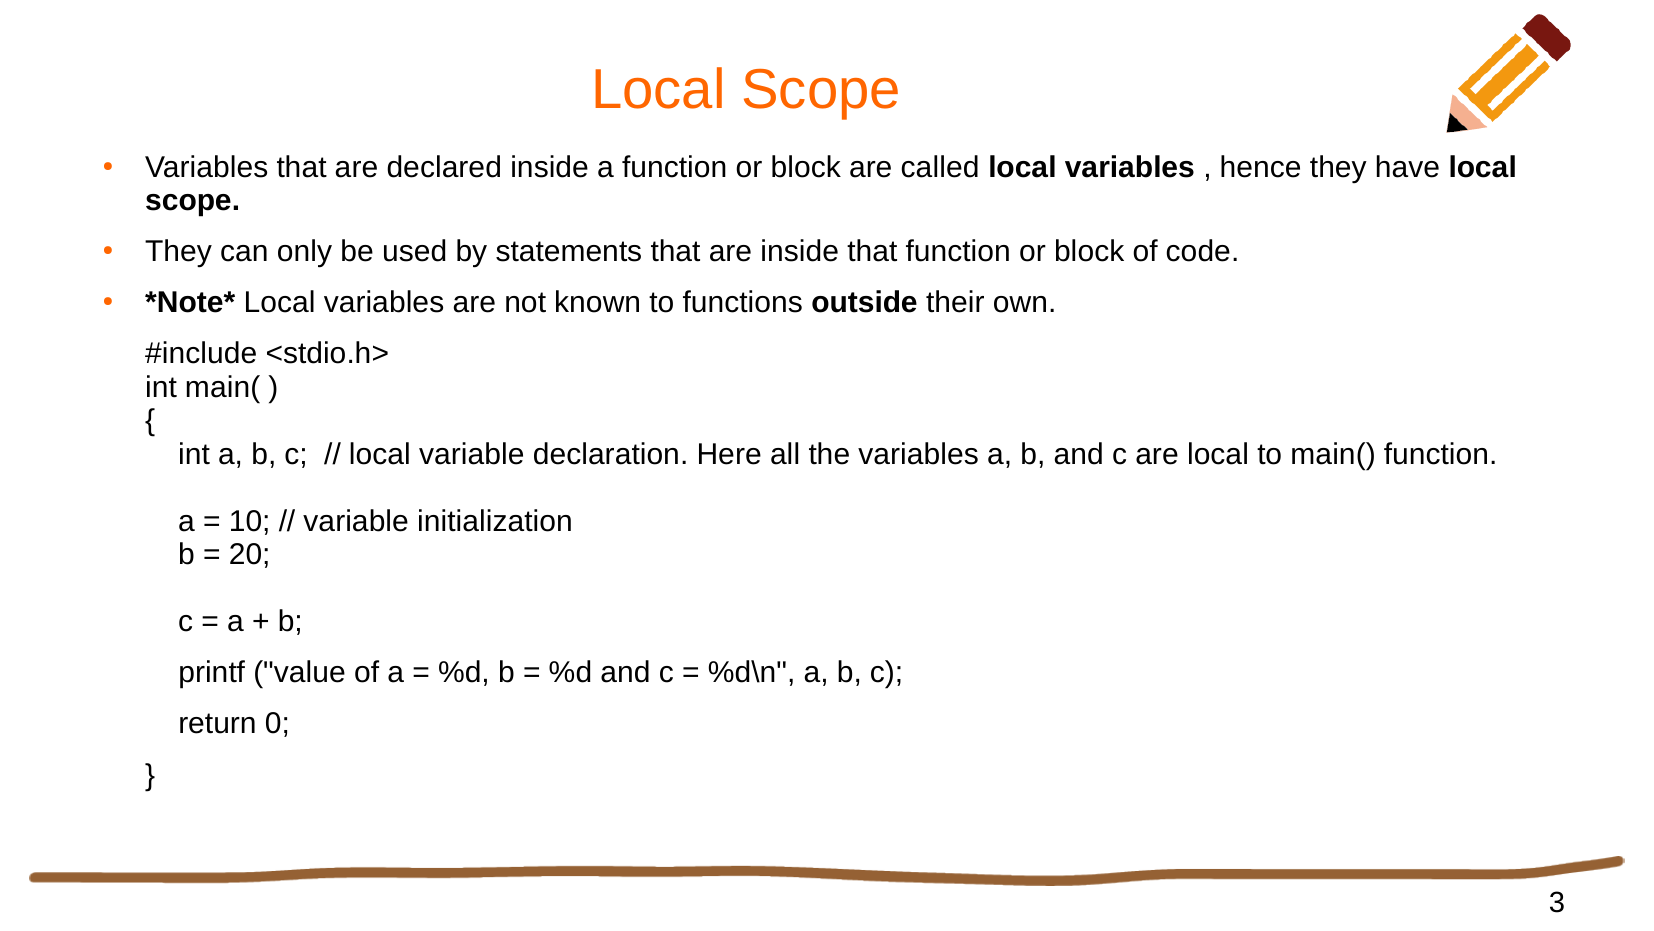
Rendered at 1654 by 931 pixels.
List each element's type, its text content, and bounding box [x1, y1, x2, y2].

list Variables that are declared inside a function or block are called local variables , hence they have local scope. They can only be used by statements that are inside that function or block of code. *Note* Local variables are not known to functions outside their own. #include <stdio.h> int main( ) { int a, b, c; // local variable declaration. Here all the variables a, b, and c are local to main() function. a = 10; // variable initialization b = 20; c = a + b; printf ("value of a = %d, b = %d and c = %d\n", a, b, c); return 0; } [88, 150, 1576, 800]
title Local Scope [66, 37, 1426, 141]
picture [1446, 14, 1571, 133]
picture [29, 856, 1625, 886]
